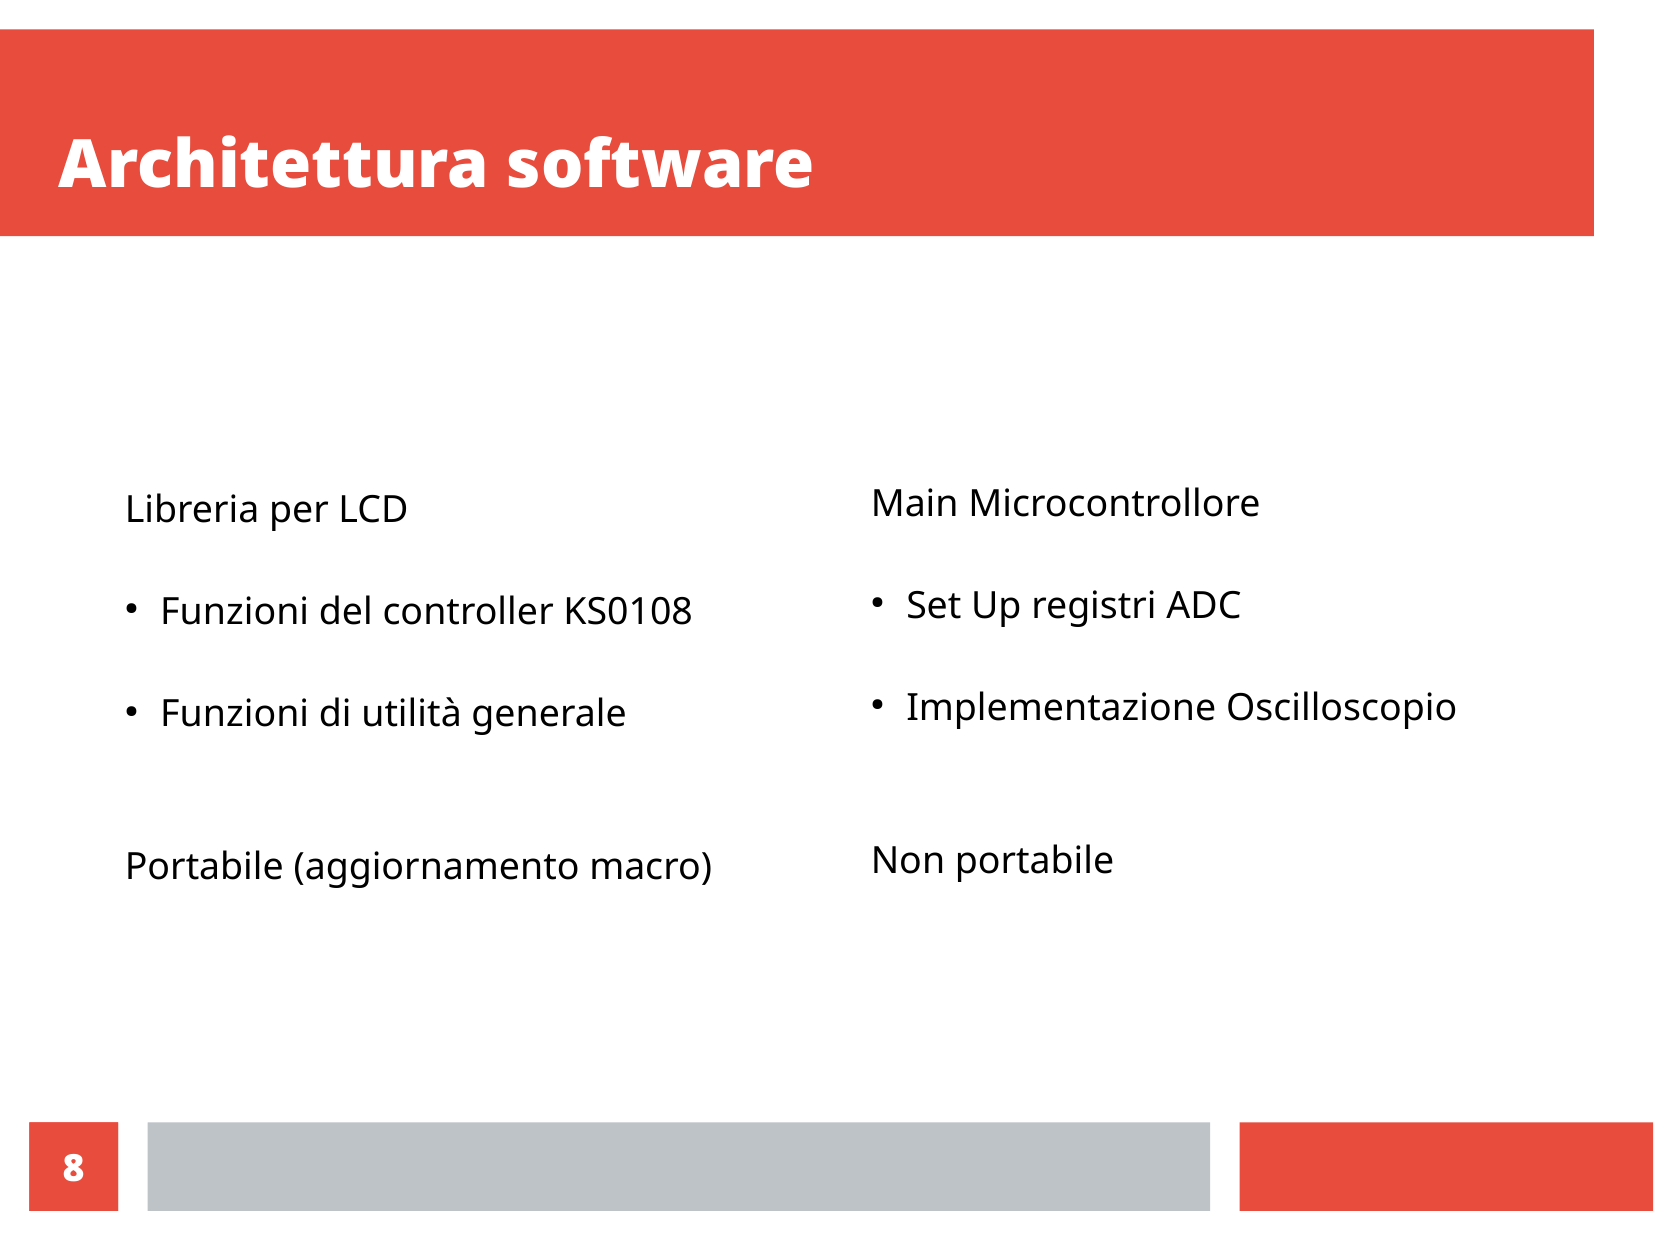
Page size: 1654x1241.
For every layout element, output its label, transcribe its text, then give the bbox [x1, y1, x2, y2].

title Architettura software [58, 59, 1594, 207]
text_box Main Microcontrollore Set Up registri ADC Implementazione Oscilloscopio Non portabile [856, 468, 1587, 880]
text_box Libreria per LCD Funzioni del controller KS0108 Funzioni di utilità generale Portabile (aggiornamento macro) [110, 475, 788, 931]
